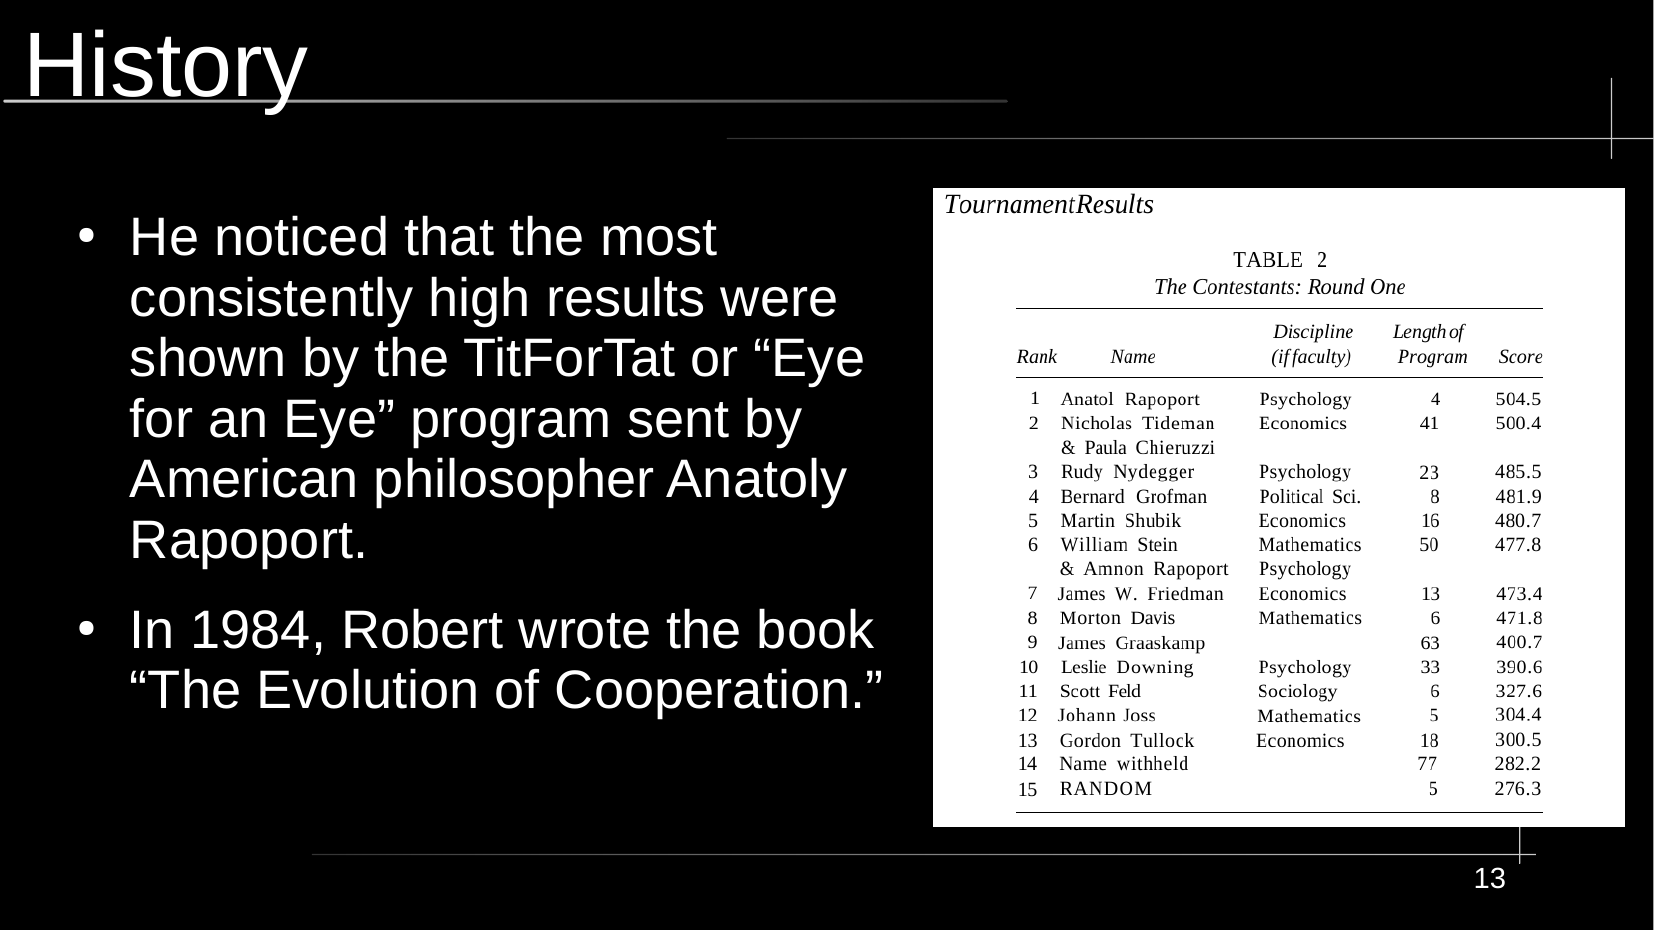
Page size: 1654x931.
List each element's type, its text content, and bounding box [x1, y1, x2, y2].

picture [933, 188, 1625, 827]
title History [23, 11, 1589, 119]
list He noticed that the most consistently high results were shown by the TitForTat or “Eye for an Eye” program sent by American philosopher Anatoly Rapoport. In 1984, Robert wrote the book “The Evolution of Cooperation.” [59, 206, 886, 827]
